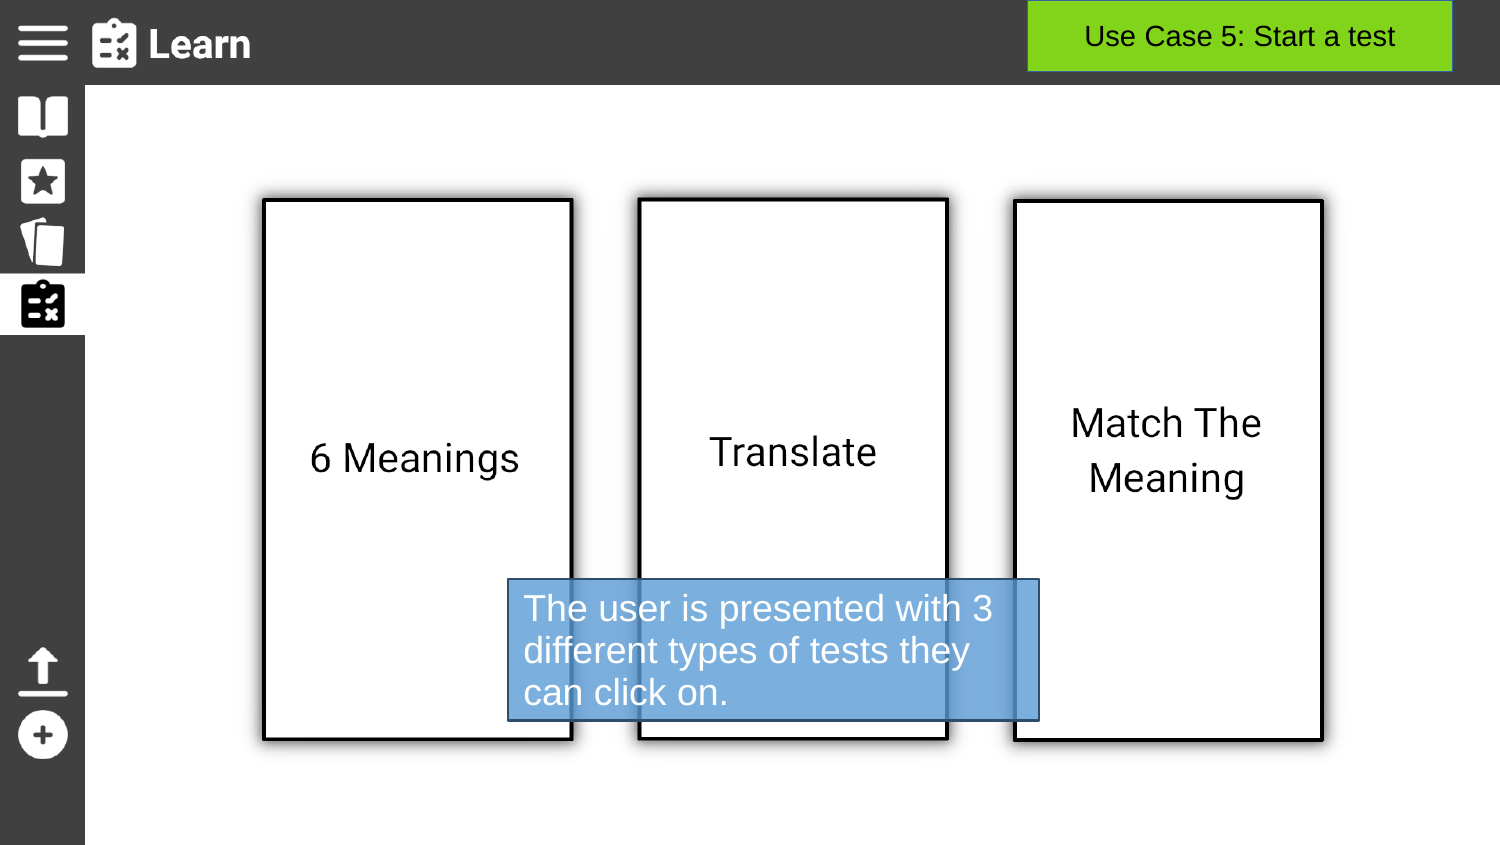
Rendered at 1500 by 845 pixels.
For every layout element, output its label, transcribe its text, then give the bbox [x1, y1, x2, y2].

picture [0, 0, 1500, 845]
text_box The user is presented with 3 different types of tests they can click on. [507, 578, 1040, 721]
text_box Use Case 5: Start a test [1027, 0, 1453, 72]
